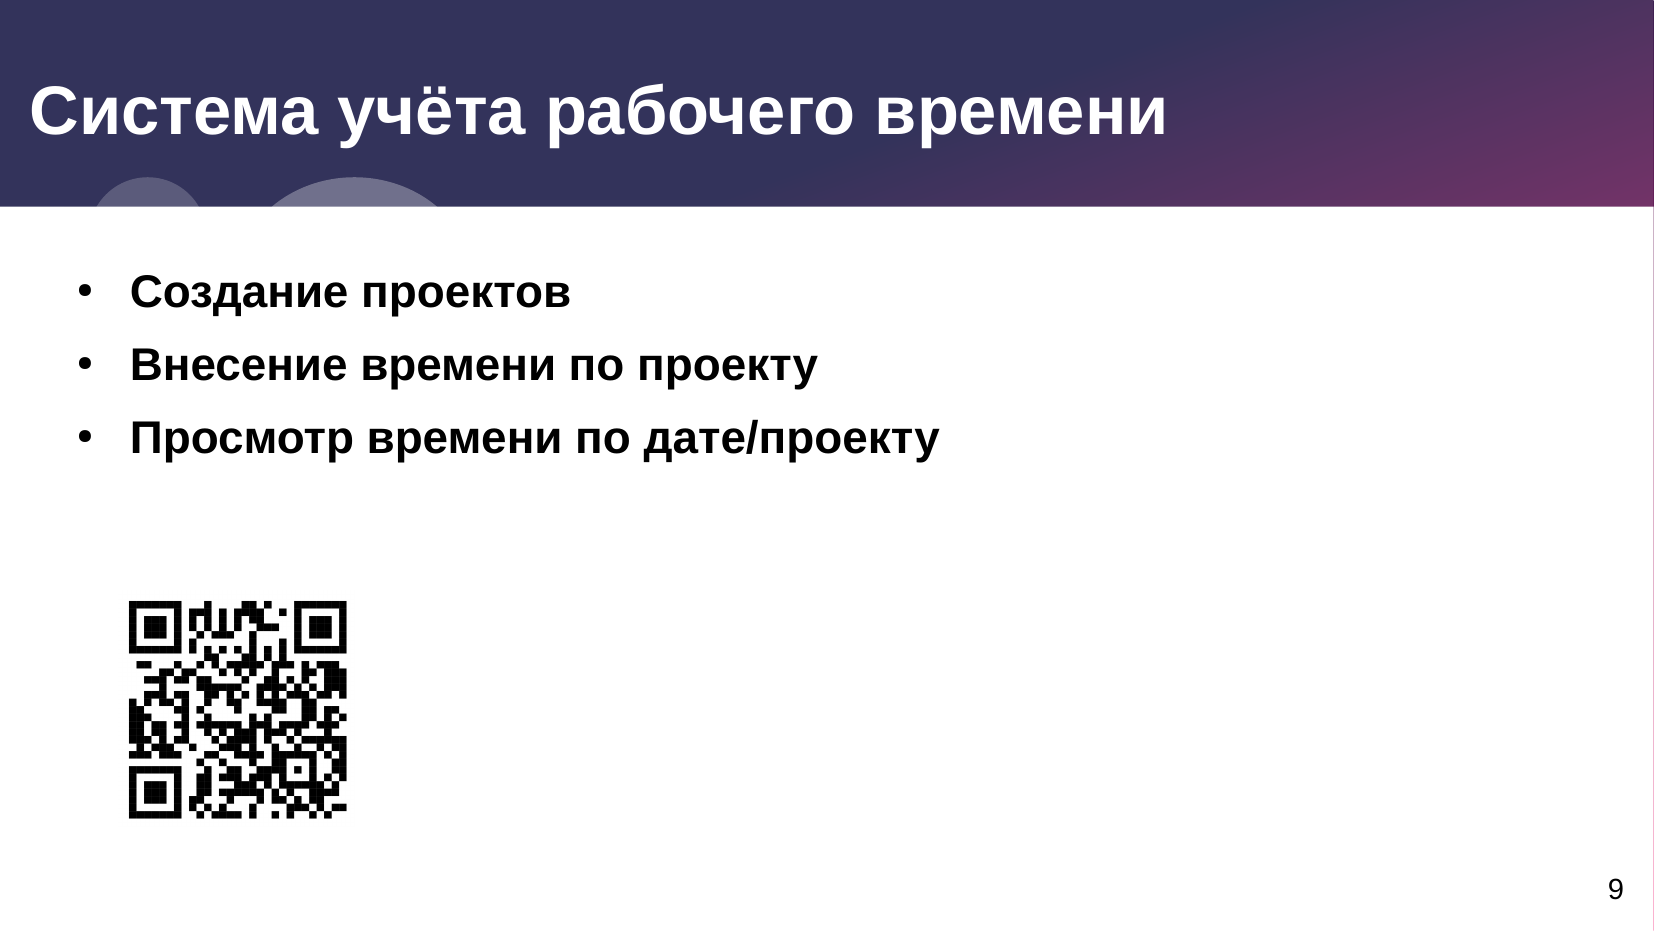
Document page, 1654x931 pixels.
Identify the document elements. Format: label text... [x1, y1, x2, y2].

title Система учёта рабочего времени [29, 29, 1270, 192]
list Создание проектов Внесение времени по проекту Просмотр времени по дате/проекту [59, 265, 1093, 502]
picture [118, 590, 355, 827]
